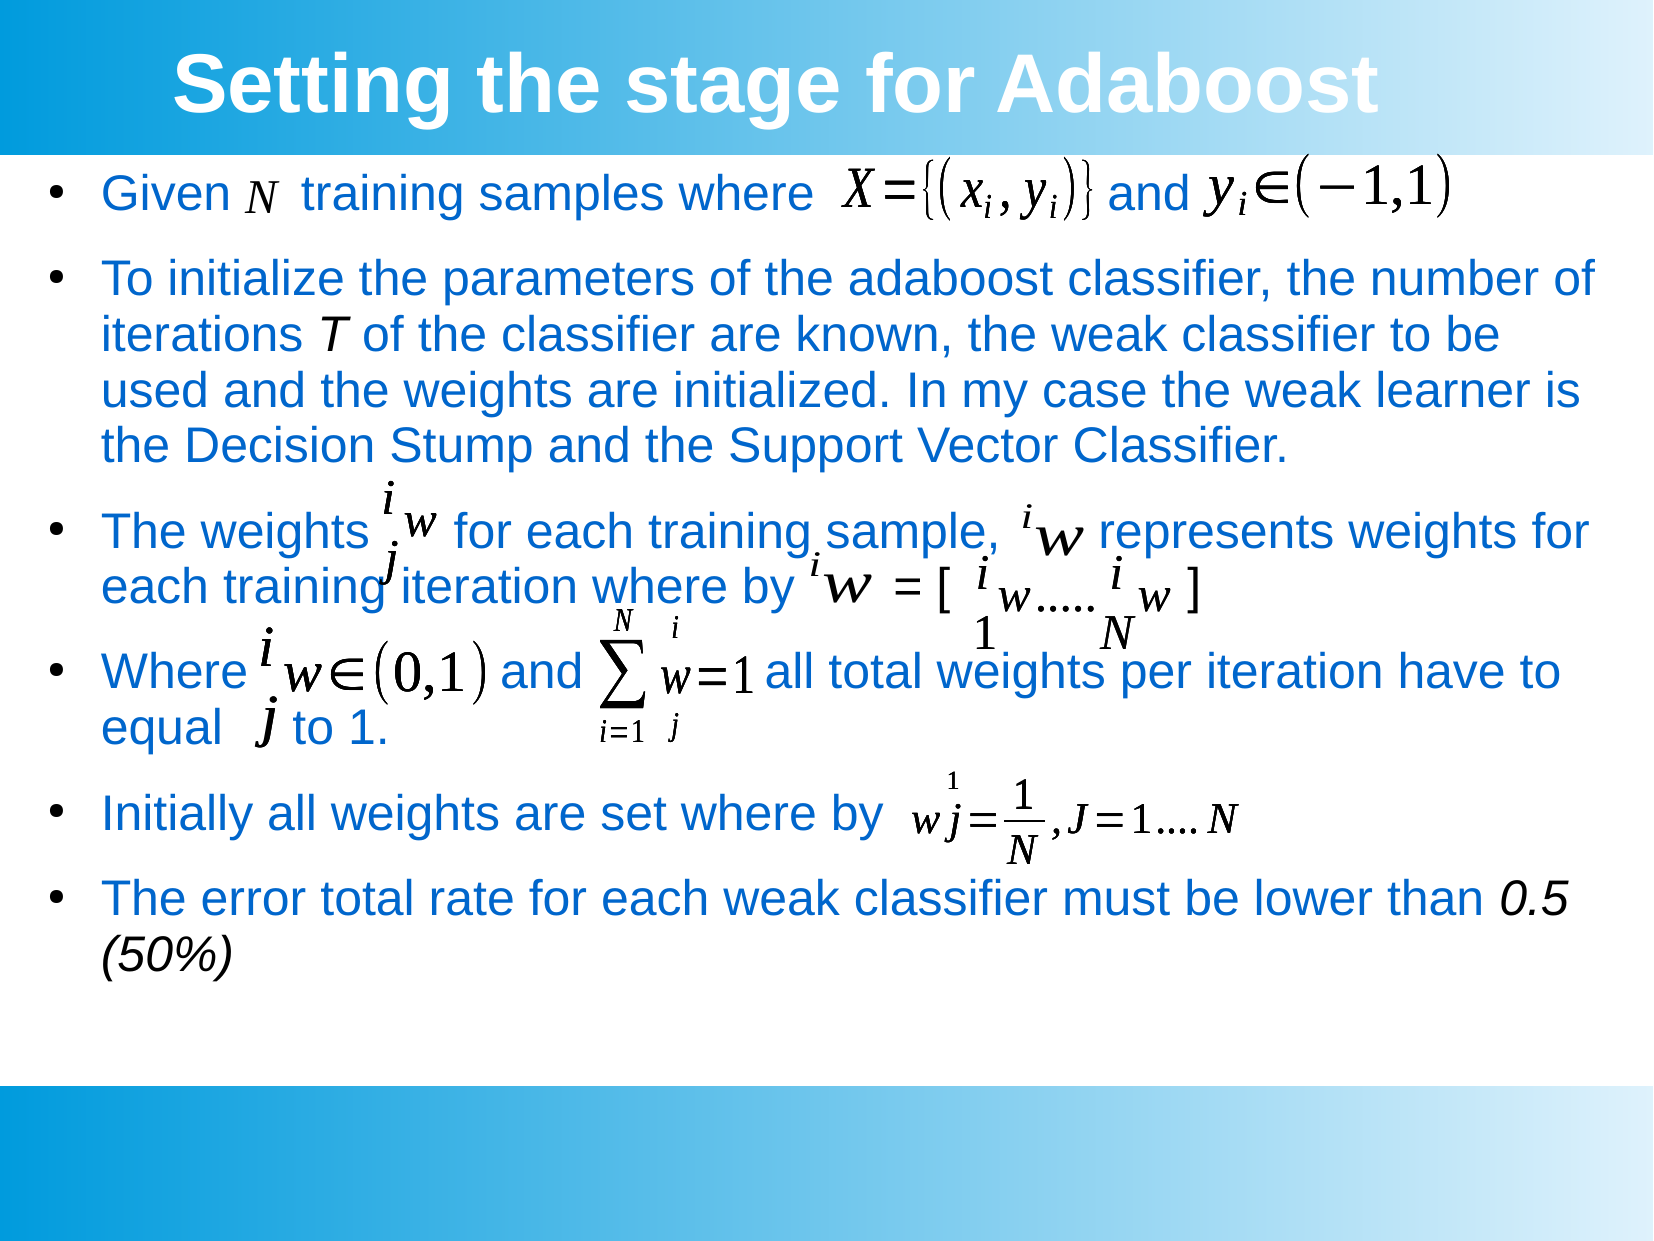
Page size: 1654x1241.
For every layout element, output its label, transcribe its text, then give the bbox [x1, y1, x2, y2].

chart [827, 152, 1110, 228]
chart [585, 600, 766, 751]
list Given training samples where and To initialize the parameters of the adaboost classifier, the number of iterations T of the classifier are known, the weak classifier to be used and the weights are initialized. In my case the weak learner is the Decision Stump and the Support Vector Classifier. The weights for each training sample, represents weights for each training iteration where by = [ ] Where and all total weights per iteration have to equal to 1. Initially all weights are set where by The error total rate for each weak classifier must be lower than 0.5 (50%) [30, 165, 1621, 1081]
chart [900, 765, 1252, 874]
chart [366, 471, 451, 586]
chart [229, 171, 293, 226]
chart [789, 542, 895, 618]
chart [240, 615, 503, 748]
text_box Setting the stage for Adaboost [157, 30, 1396, 138]
chart [960, 495, 1187, 661]
chart [1186, 150, 1471, 226]
